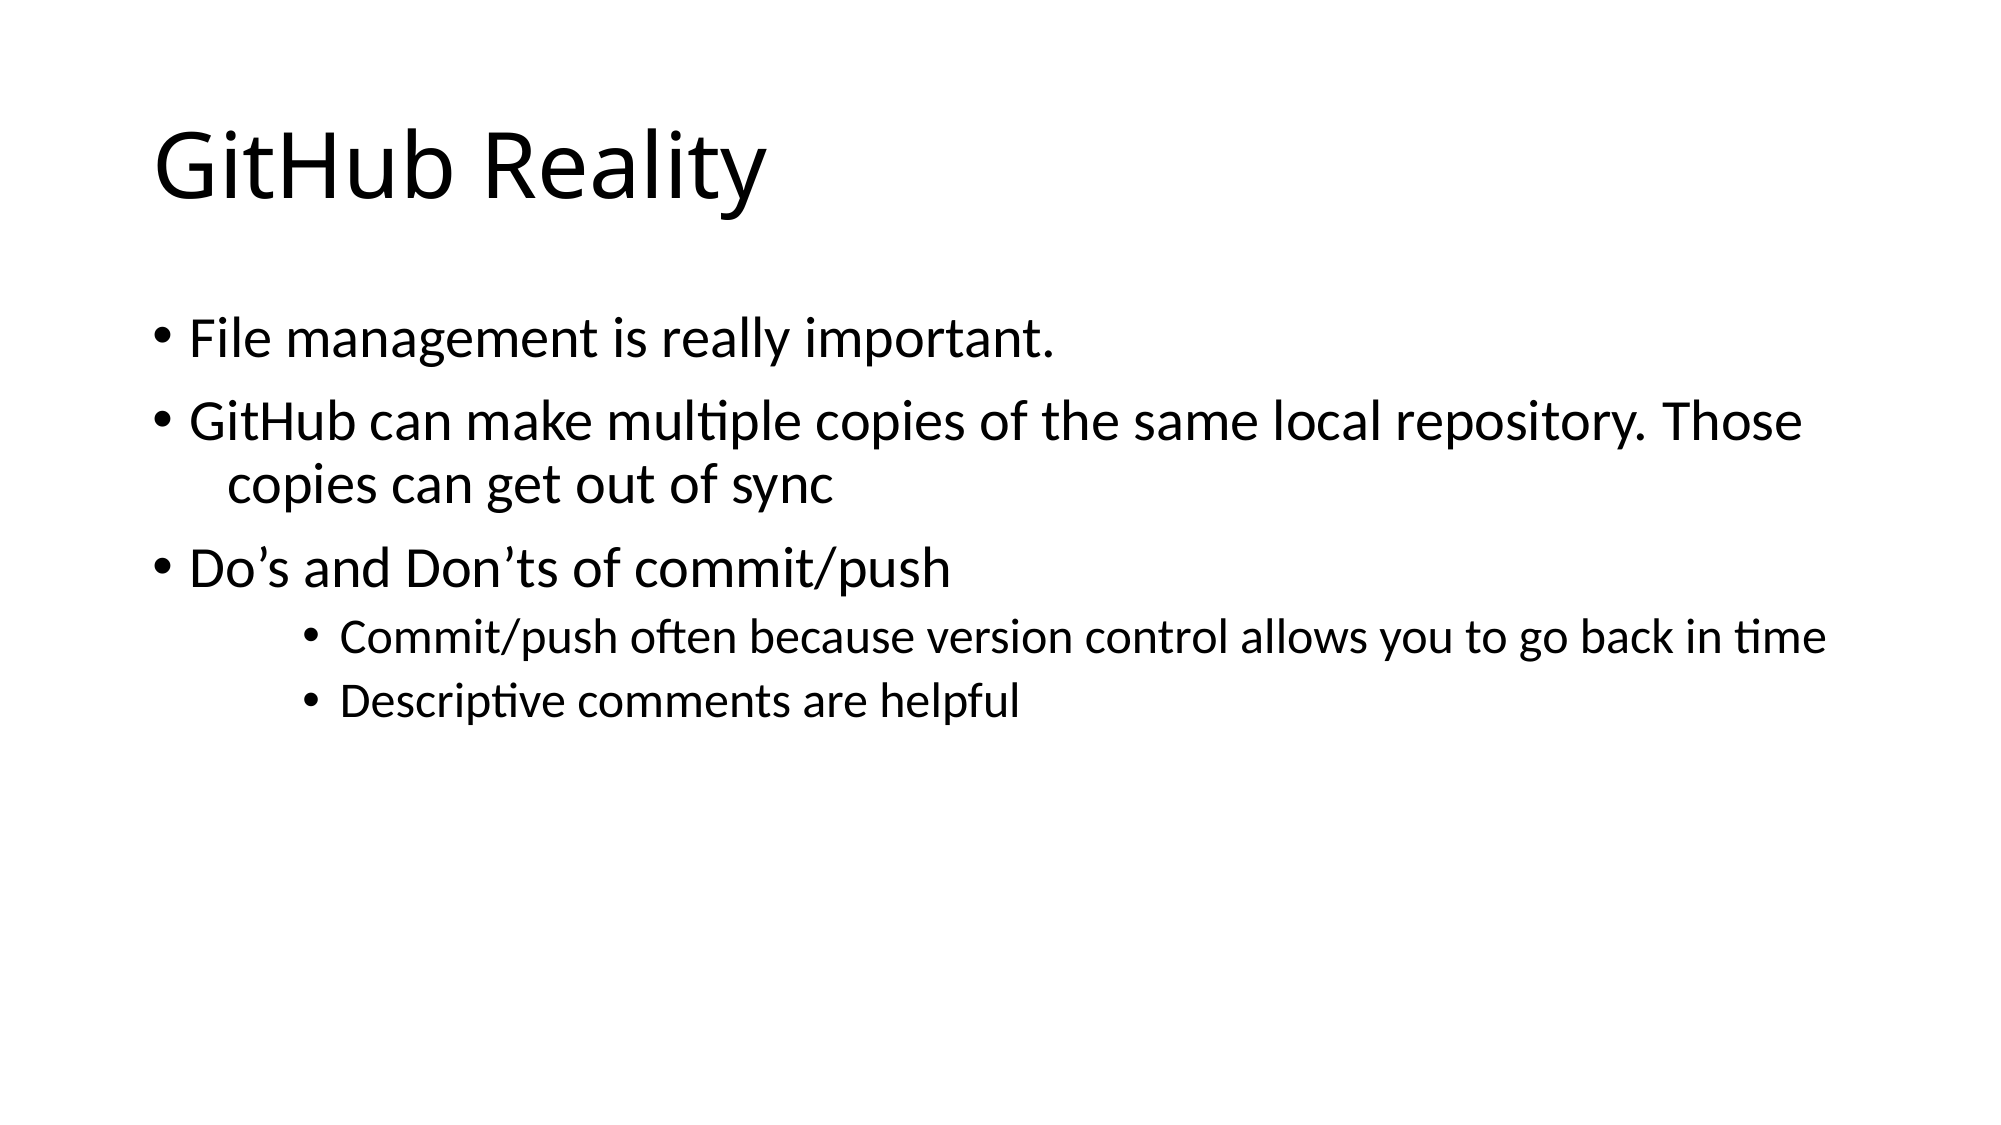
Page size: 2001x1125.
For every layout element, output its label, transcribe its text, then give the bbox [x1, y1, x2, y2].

title GitHub Reality [137, 59, 1863, 278]
list File management is really important. GitHub can make multiple copies of the same local repository. Those copies can get out of sync Do’s and Don’ts of commit/push Commit/push often because version control allows you to go back in time Descriptive comments are helpful [137, 299, 1863, 1014]
